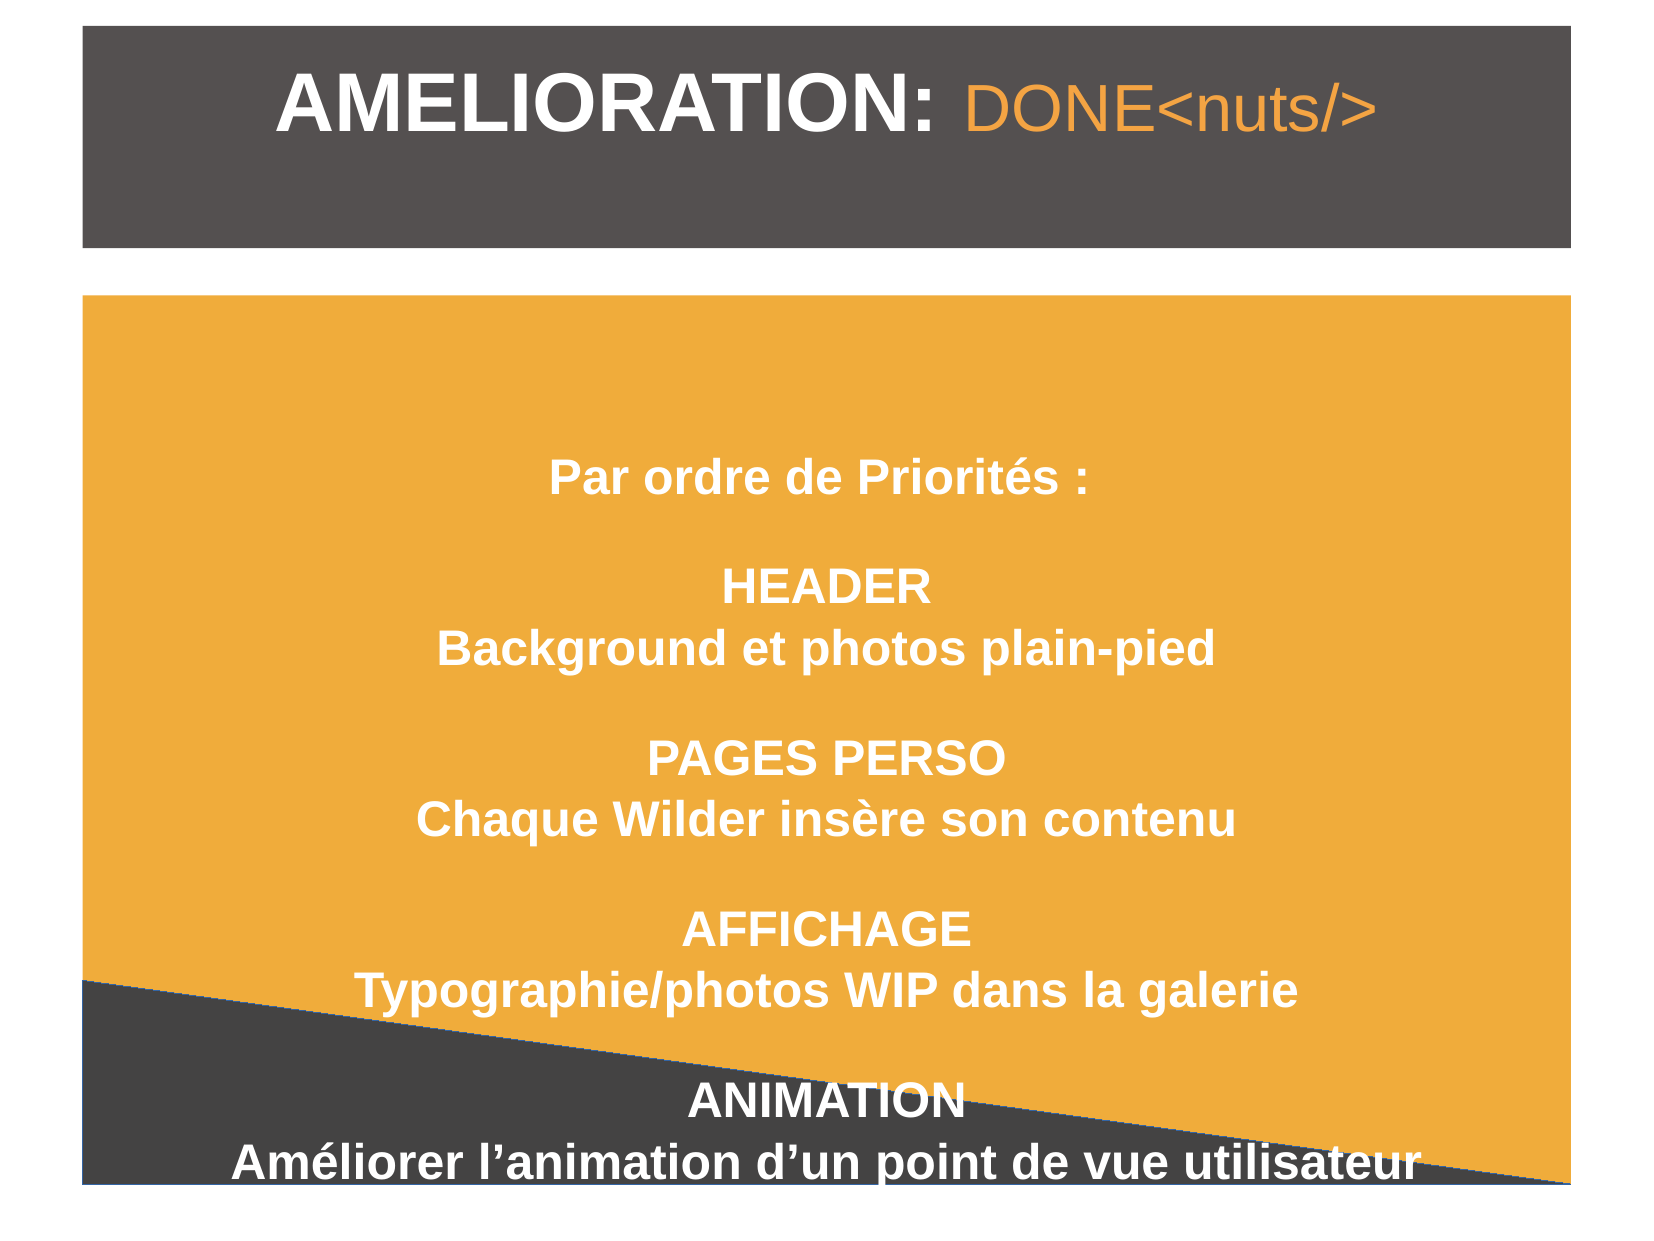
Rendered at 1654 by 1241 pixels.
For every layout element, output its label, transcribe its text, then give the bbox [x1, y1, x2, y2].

text_box [82, 271, 1571, 298]
text_box Par ordre de Priorités : HEADER Background et photos plain-pied PAGES PERSO Chaque Wilder insère son contenu AFFICHAGE Typographie/photos WIP dans la galerie ANIMATION Améliorer l’animation d’un point de vue utilisateur [82, 298, 1571, 1182]
title AMELIORATION: DONE<nuts/> [82, 25, 1571, 249]
